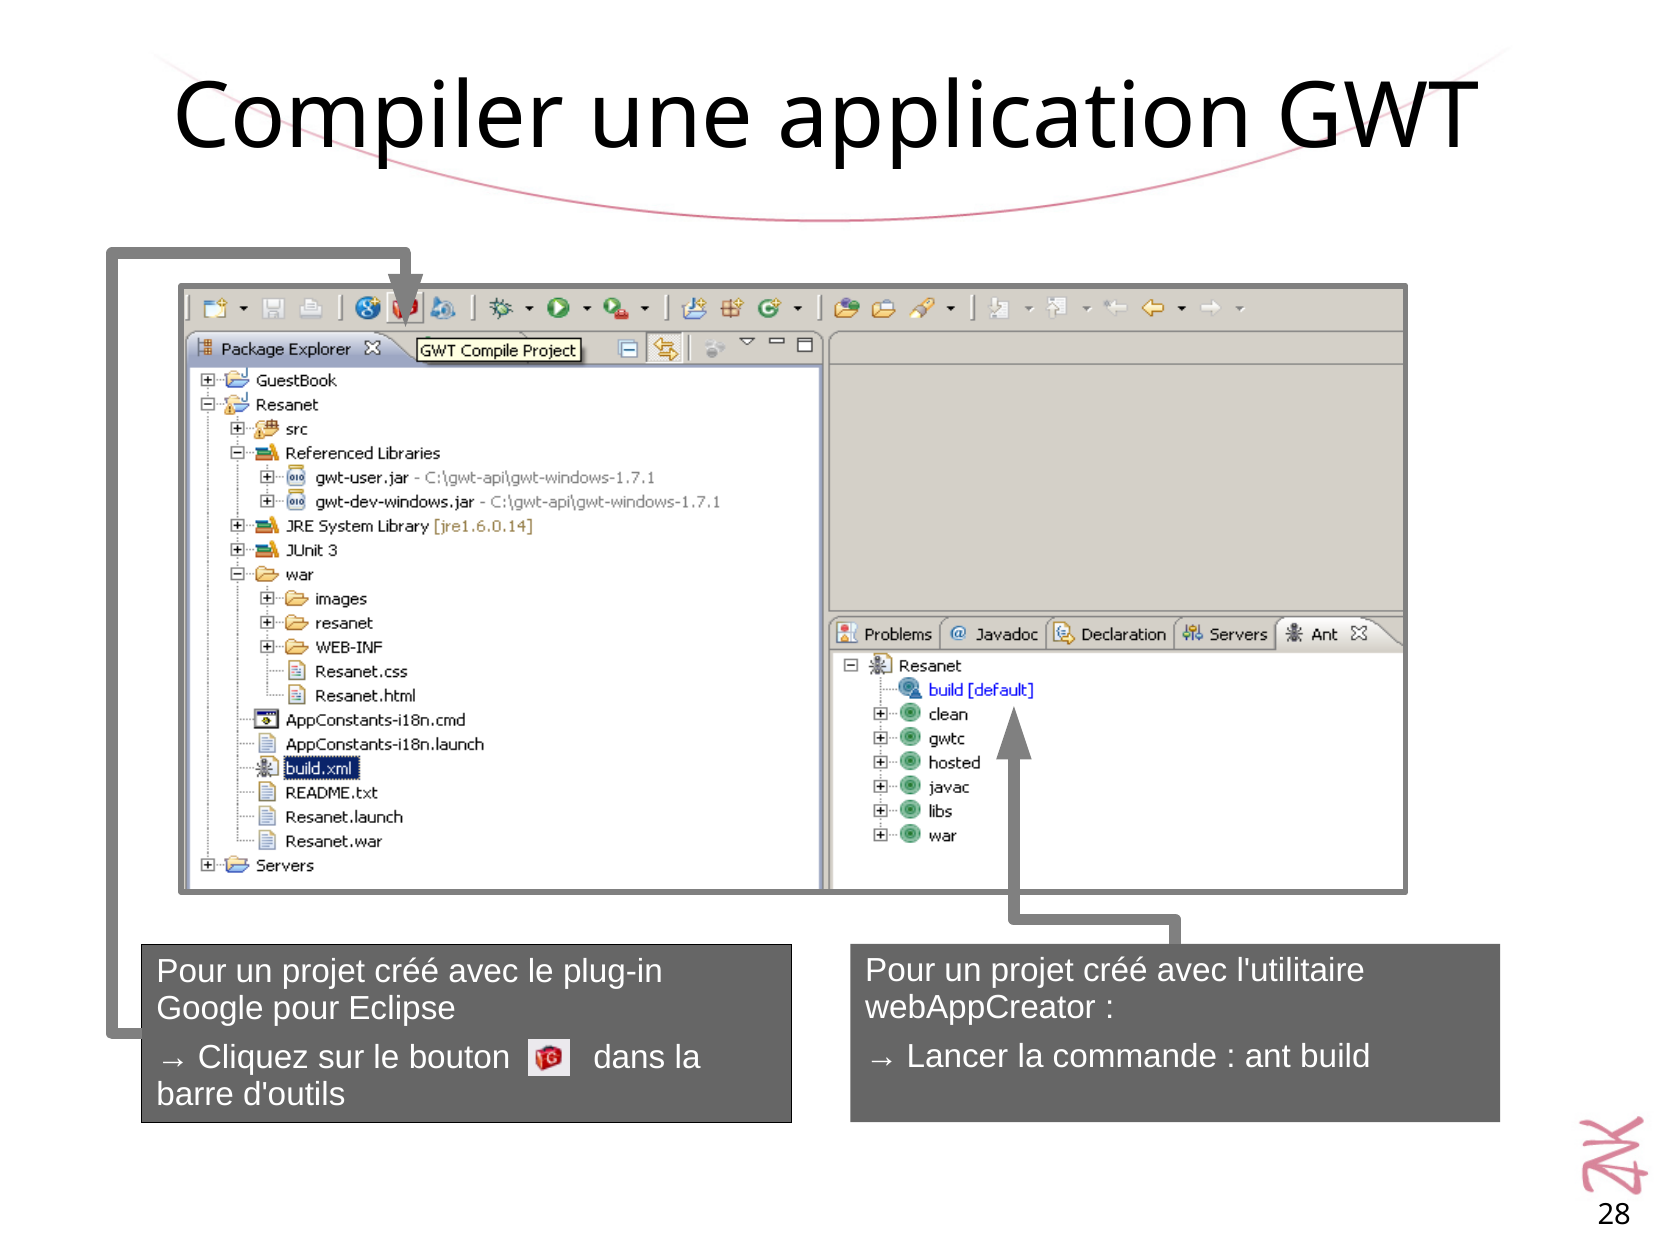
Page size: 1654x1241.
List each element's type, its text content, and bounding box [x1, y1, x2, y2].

picture [4, 1, 1654, 1241]
text_box Pour un projet créé avec le plug-in Google pour Eclipse → Cliquez sur le bouton dans la barre d'outils [141, 944, 792, 1123]
title Compiler une application GWT [82, 11, 1571, 213]
text_box Pour un projet créé avec l'utilitaire webAppCreator : → Lancer la commande : ant build [850, 943, 1501, 1123]
